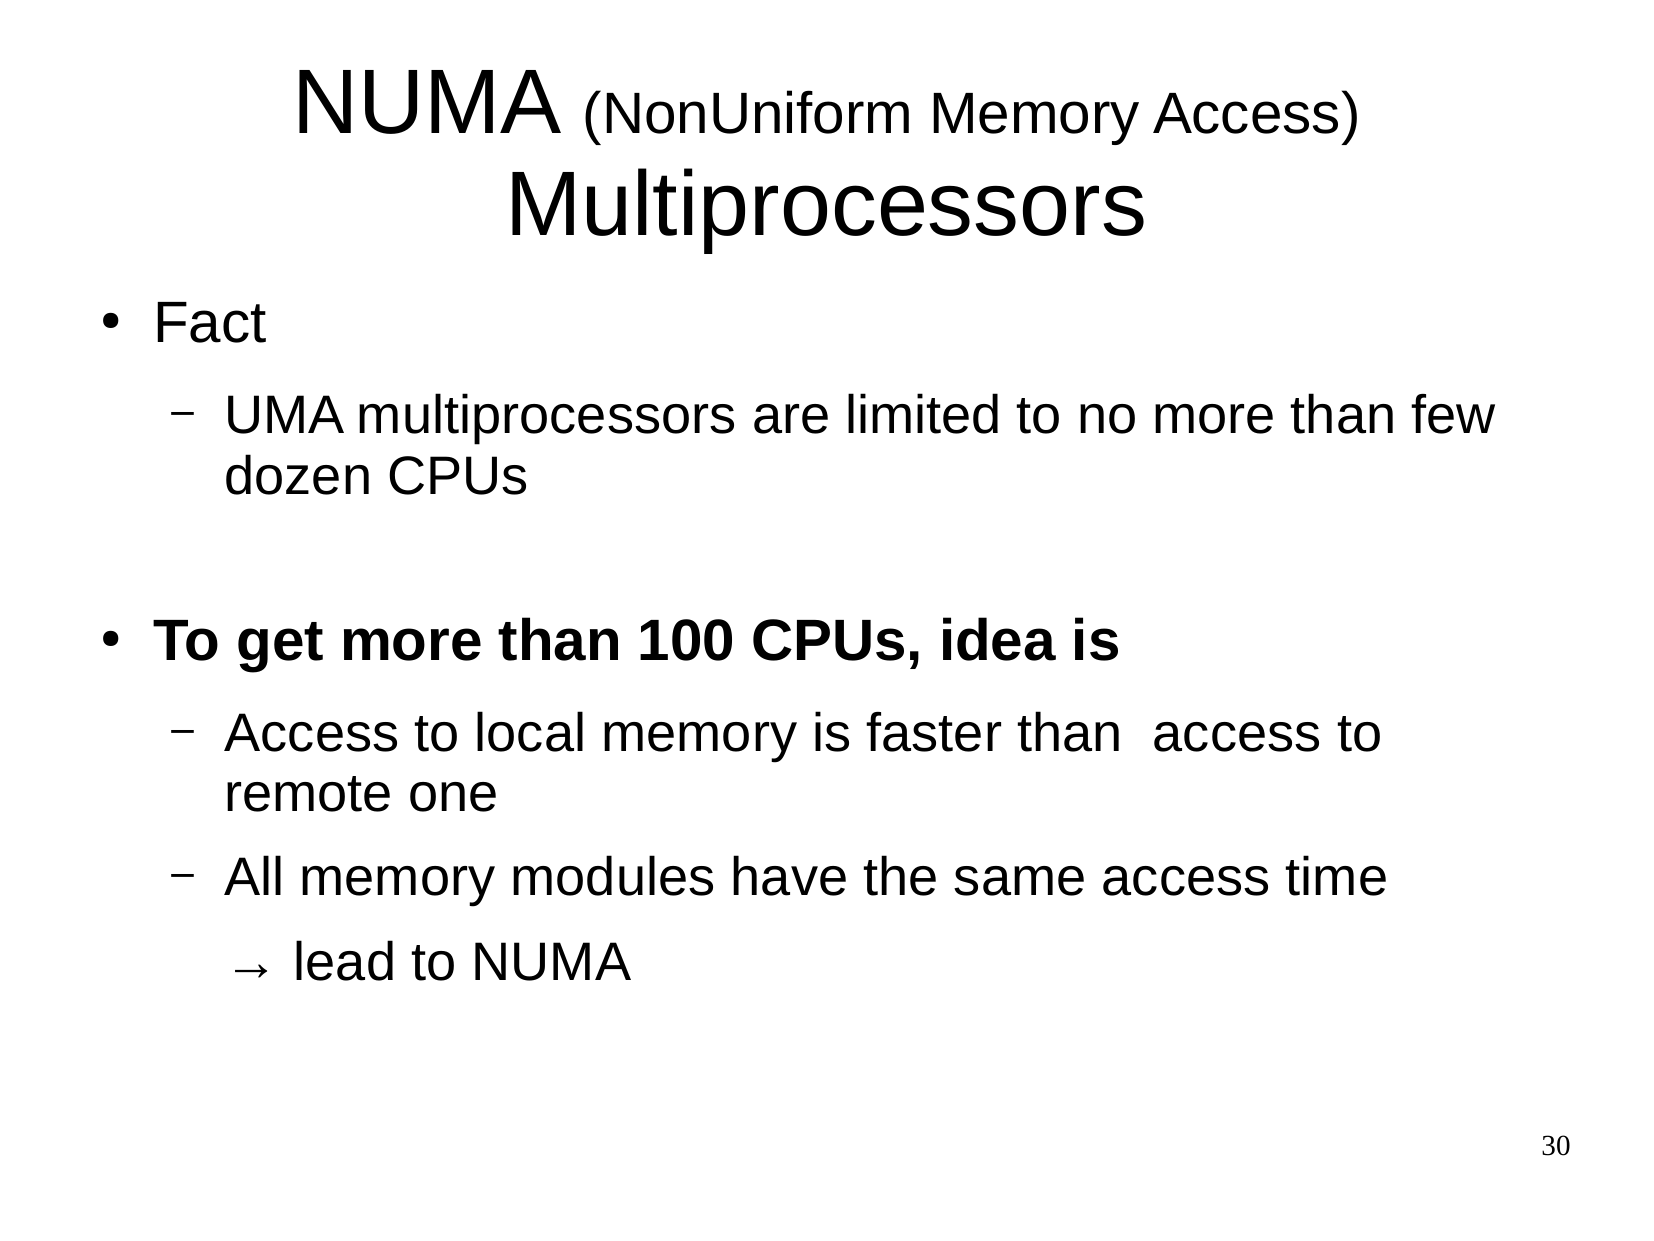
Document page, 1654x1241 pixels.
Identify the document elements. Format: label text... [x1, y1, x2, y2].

list Fact UMA multiprocessors are limited to no more than few dozen CPUs To get more than 100 CPUs, idea is Access to local memory is faster than access to remote one All memory modules have the same access time → lead to NUMA [82, 290, 1538, 1010]
title NUMA (NonUniform Memory Access) Multiprocessors [82, 49, 1571, 257]
